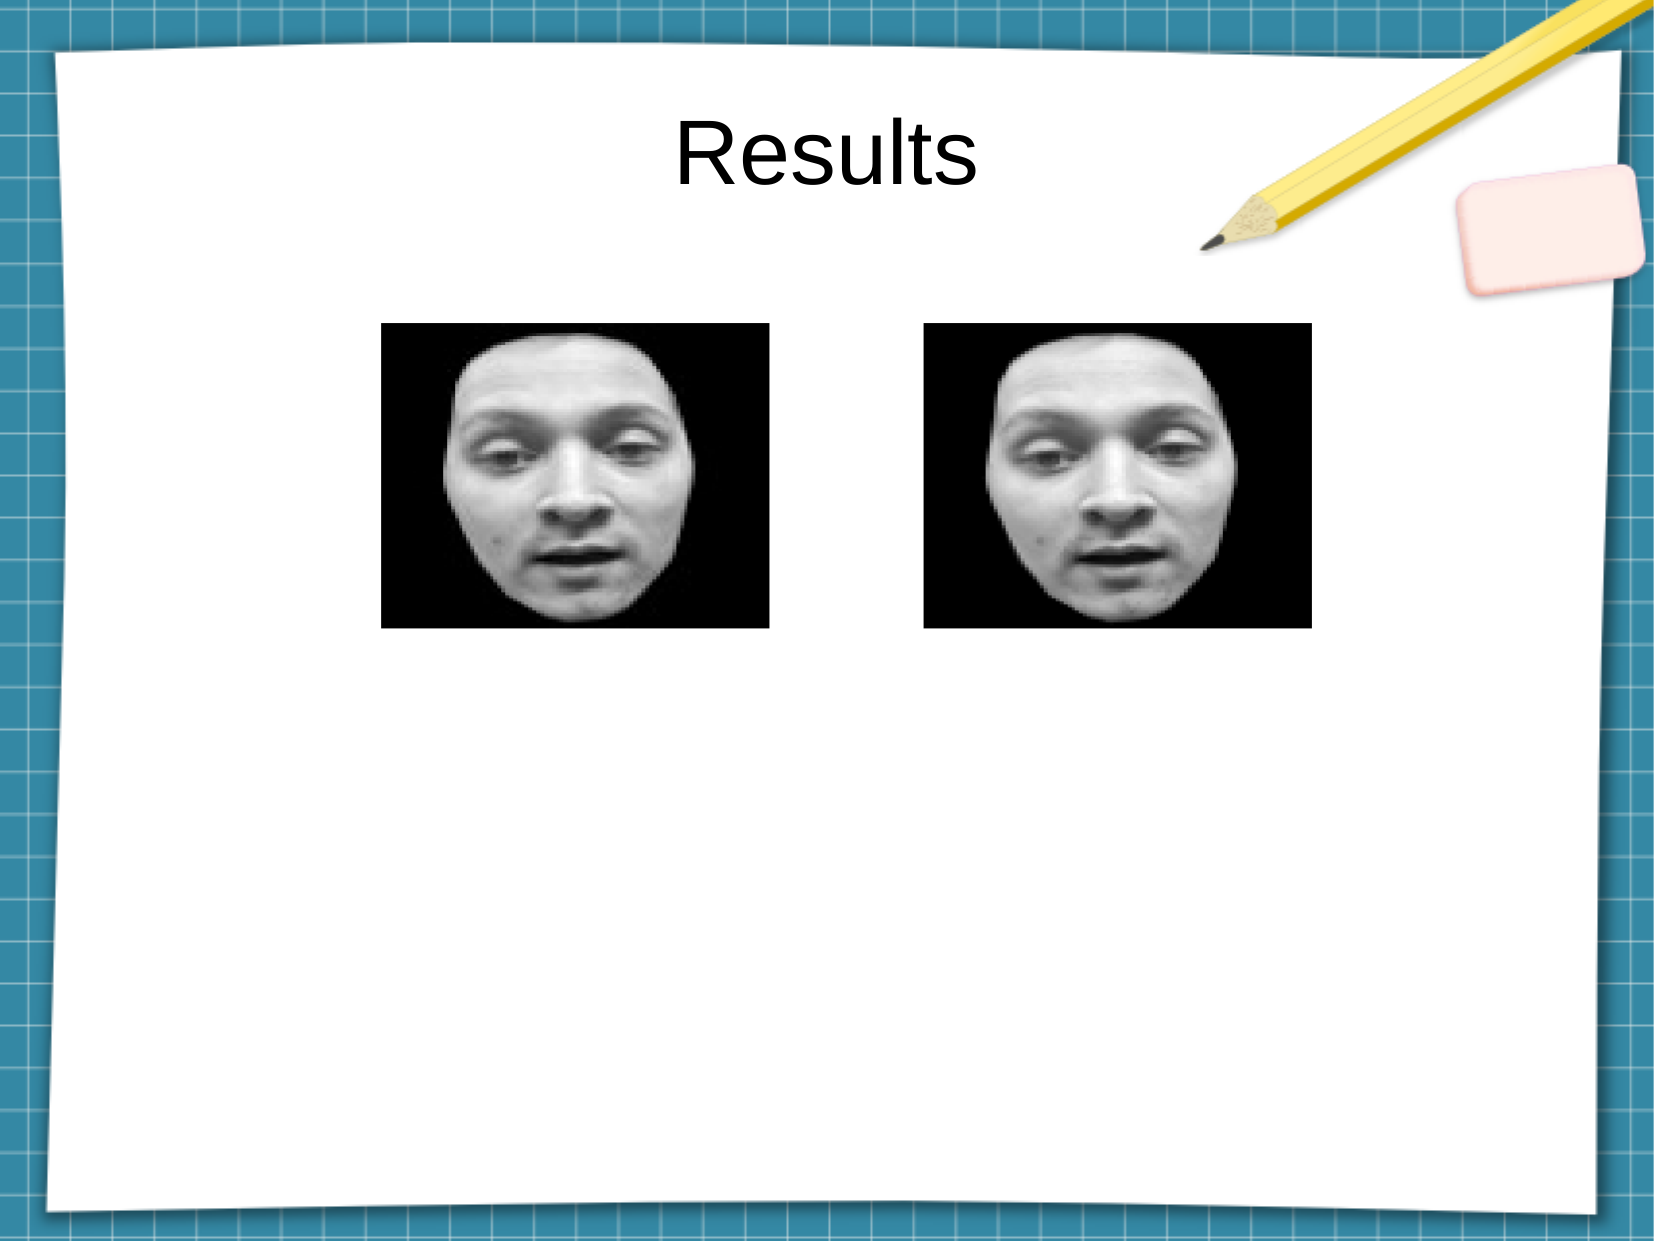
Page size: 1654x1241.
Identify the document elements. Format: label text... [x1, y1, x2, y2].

picture [0, 0, 1654, 1241]
title Results [82, 49, 1571, 257]
